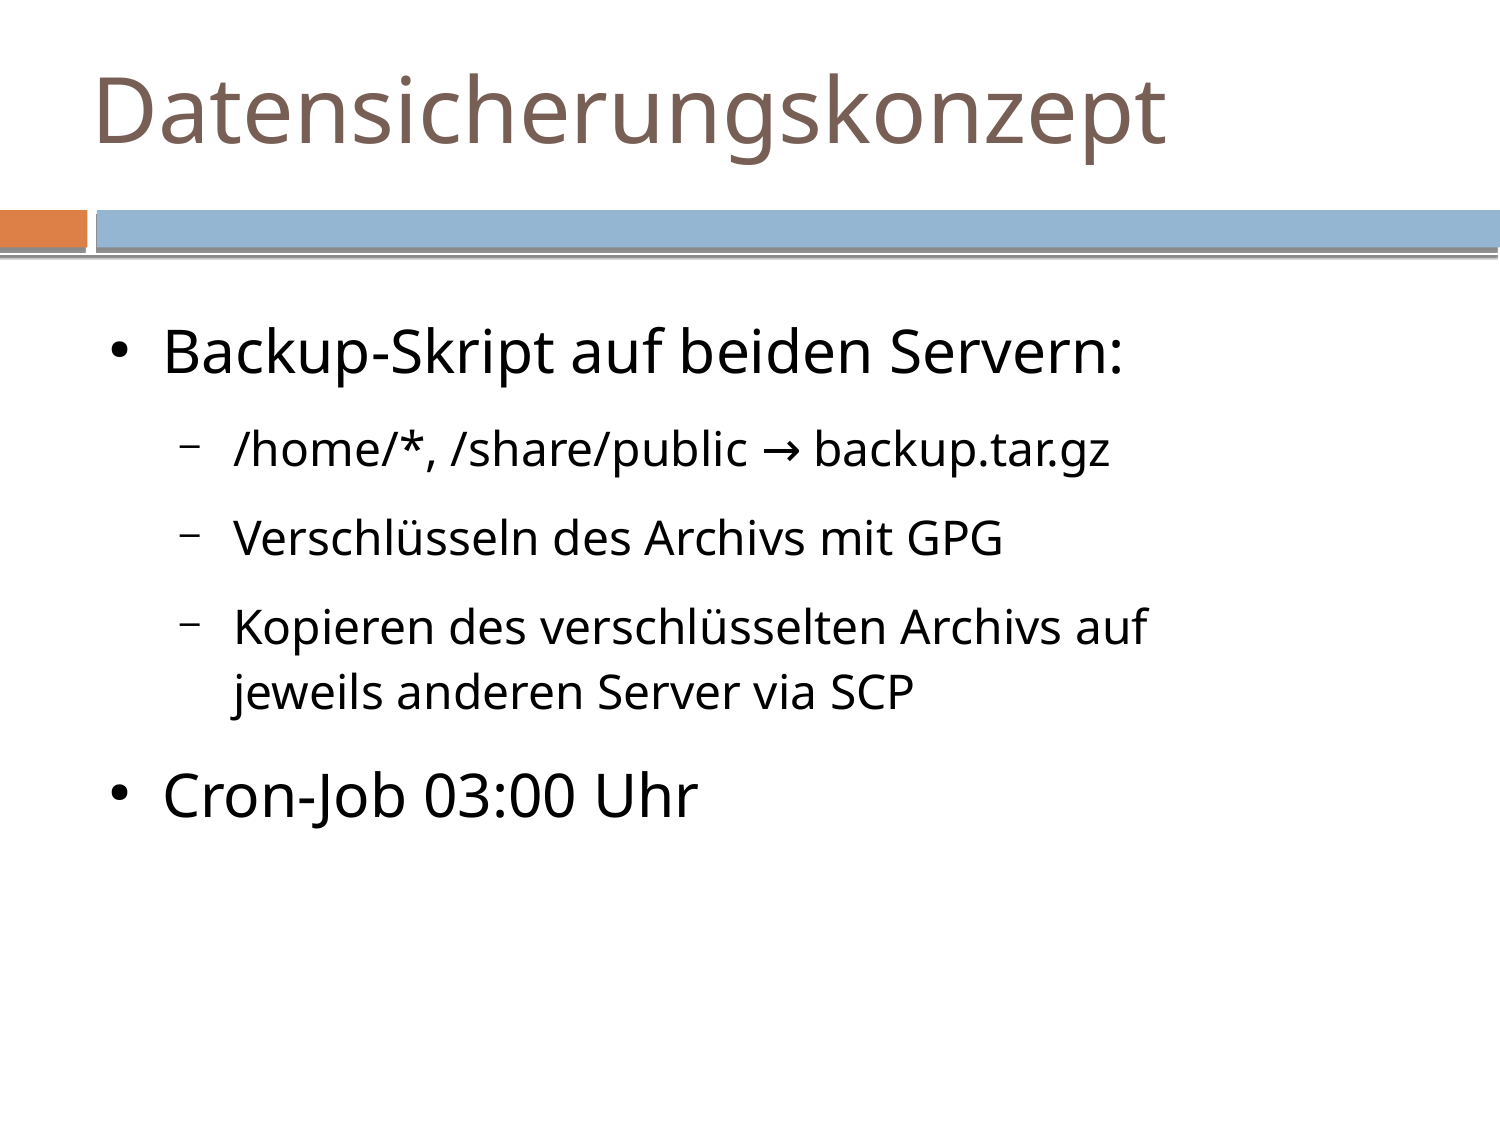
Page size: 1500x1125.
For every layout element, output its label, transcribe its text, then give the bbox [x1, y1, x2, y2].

title Datensicherungskonzept [91, 34, 1305, 182]
list Backup-Skript auf beiden Servern: /home/*, /share/public → backup.tar.gz Verschlüsseln des Archivs mit GPG Kopieren des verschlüsselten Archivs auf jeweils anderen Server via SCP Cron-Job 03:00 Uhr [91, 309, 1305, 979]
